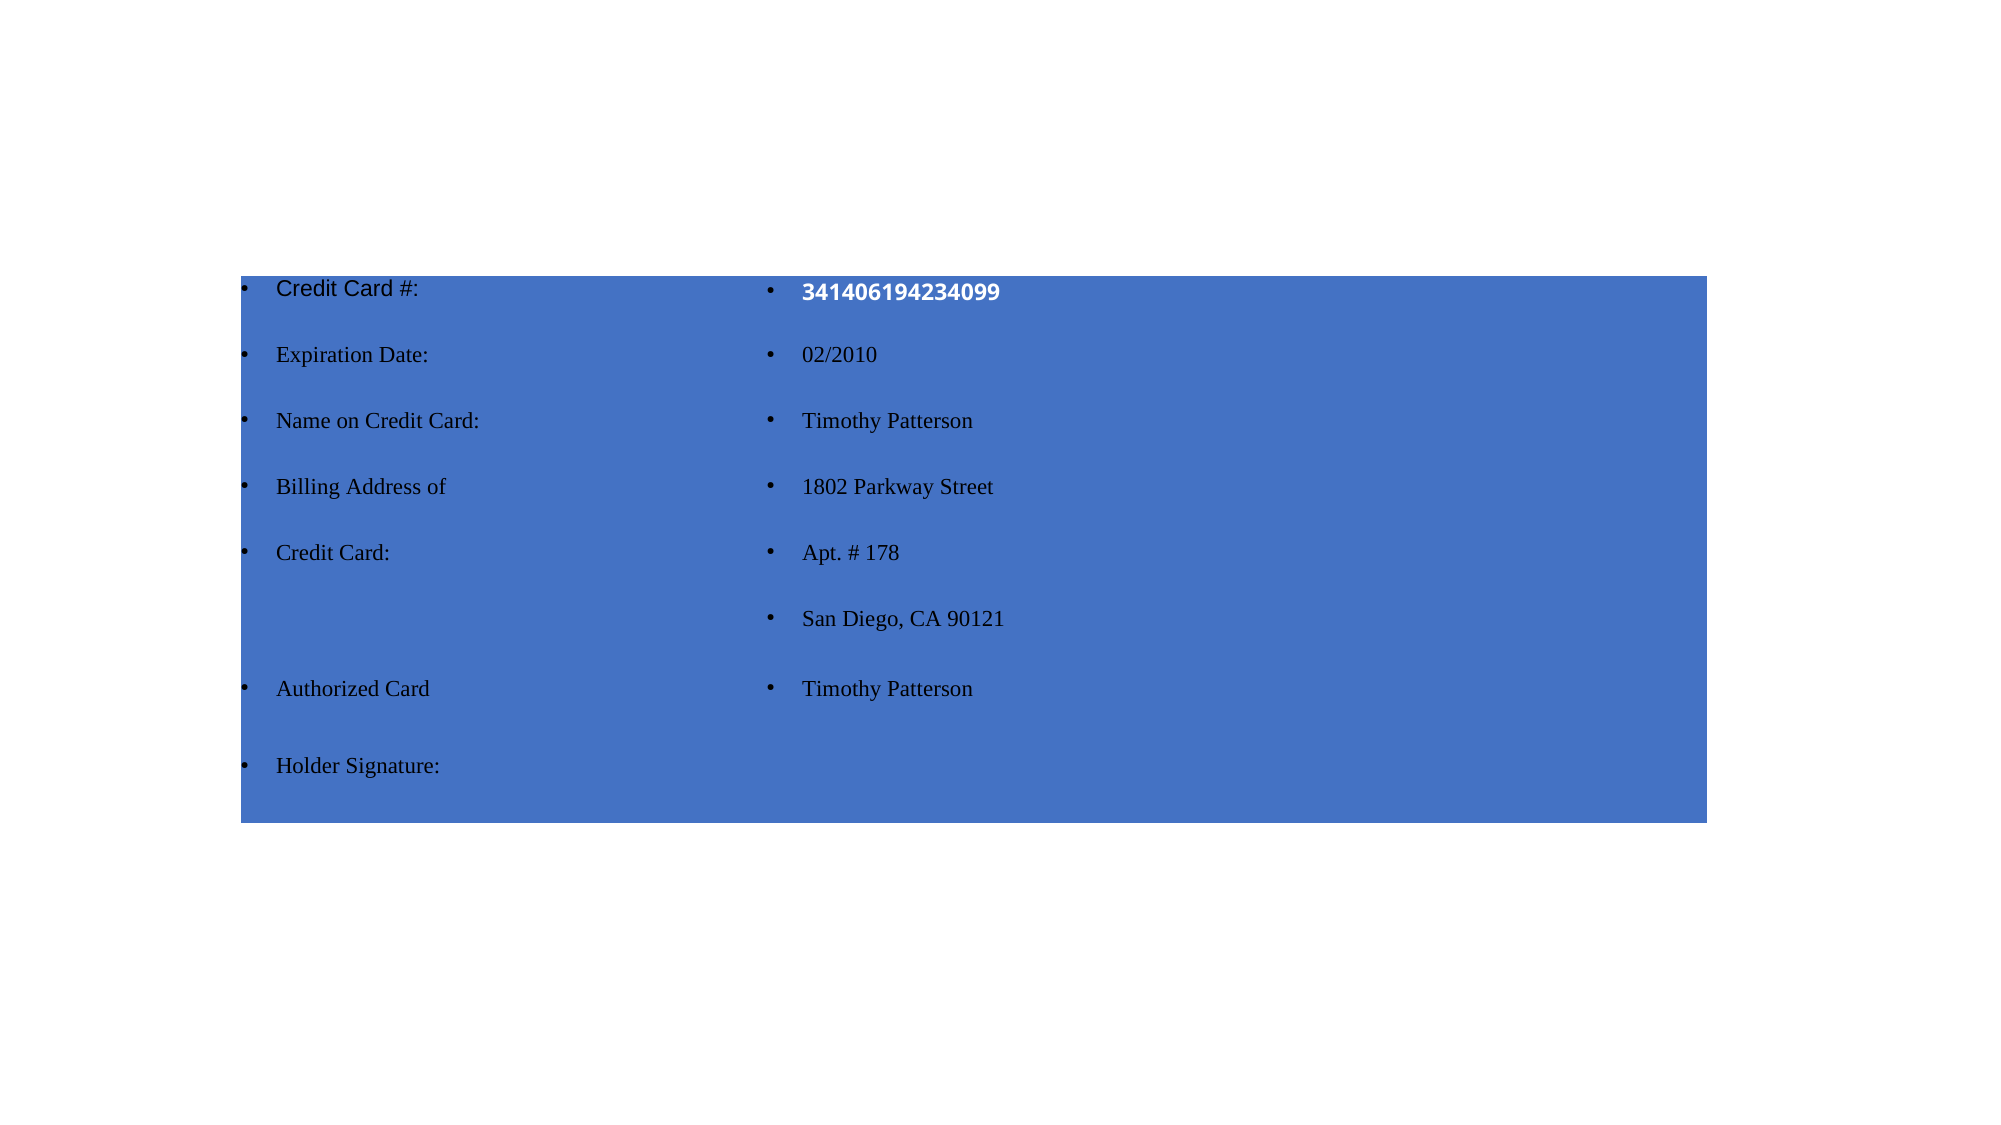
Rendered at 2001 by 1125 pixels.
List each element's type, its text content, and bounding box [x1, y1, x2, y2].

table_header Credit Card #: [241, 276, 767, 342]
table_cell Apt. # 178 [767, 540, 1707, 606]
table_cell [767, 753, 1707, 823]
table_cell 1802 Parkway Street [767, 474, 1707, 540]
table_cell Expiration Date: [241, 342, 767, 408]
table_cell San Diego, CA 90121 [767, 606, 1707, 676]
table_header 341406194234099 [767, 276, 1707, 342]
table_cell Name on Credit Card: [241, 408, 767, 474]
table_cell Authorized Card [241, 676, 767, 753]
table_cell Timothy Patterson [767, 676, 1707, 753]
table_cell Billing Address of [241, 474, 767, 540]
table_cell Timothy Patterson [767, 408, 1707, 474]
table_cell [241, 606, 767, 676]
table_cell Credit Card: [241, 540, 767, 606]
table_cell 02/2010 [767, 342, 1707, 408]
table_cell Holder Signature: [241, 753, 767, 823]
